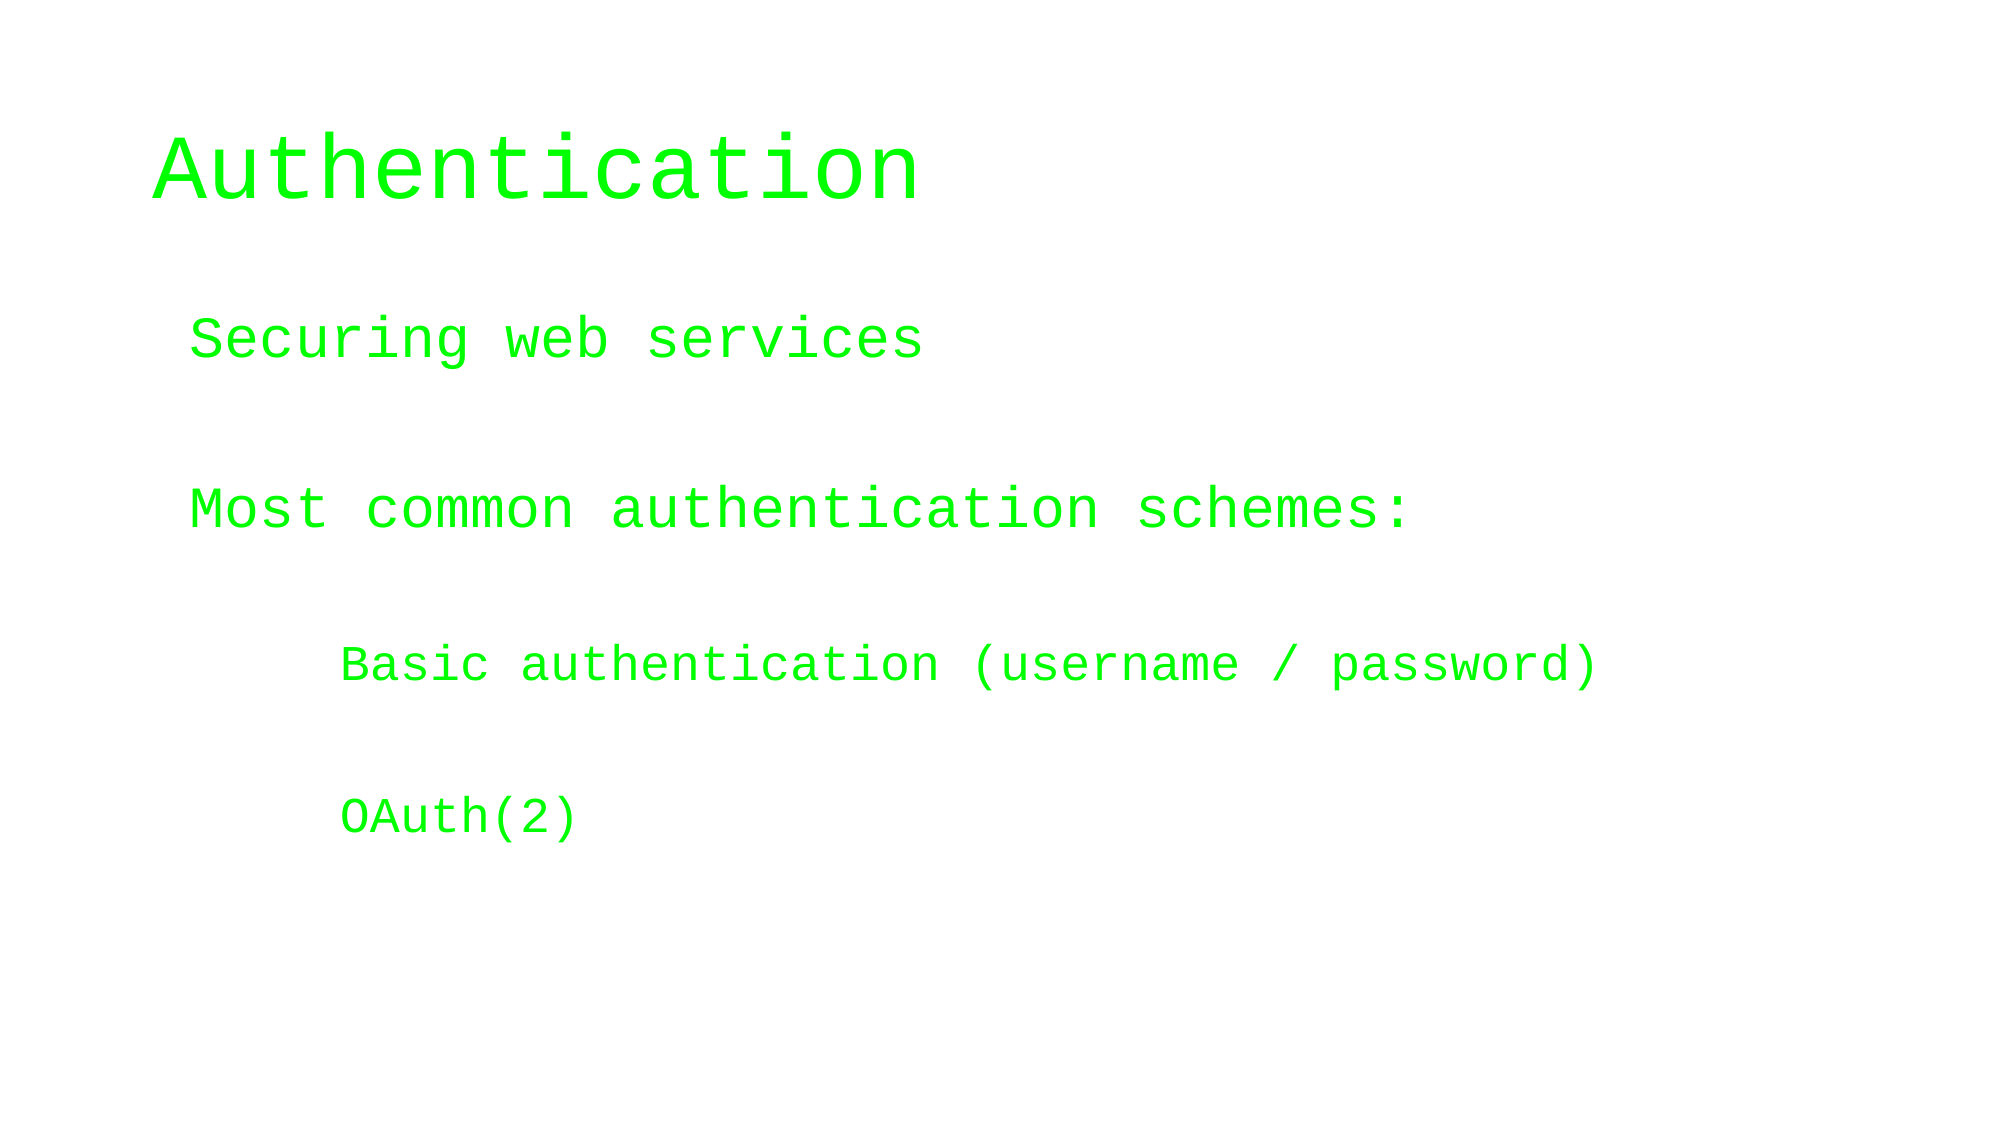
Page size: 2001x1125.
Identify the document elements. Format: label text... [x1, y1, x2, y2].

title Authentication [137, 59, 1863, 278]
list Securing web services Most common authentication schemes: Basic authentication (username / password) OAuth(2) [137, 299, 1863, 1014]
